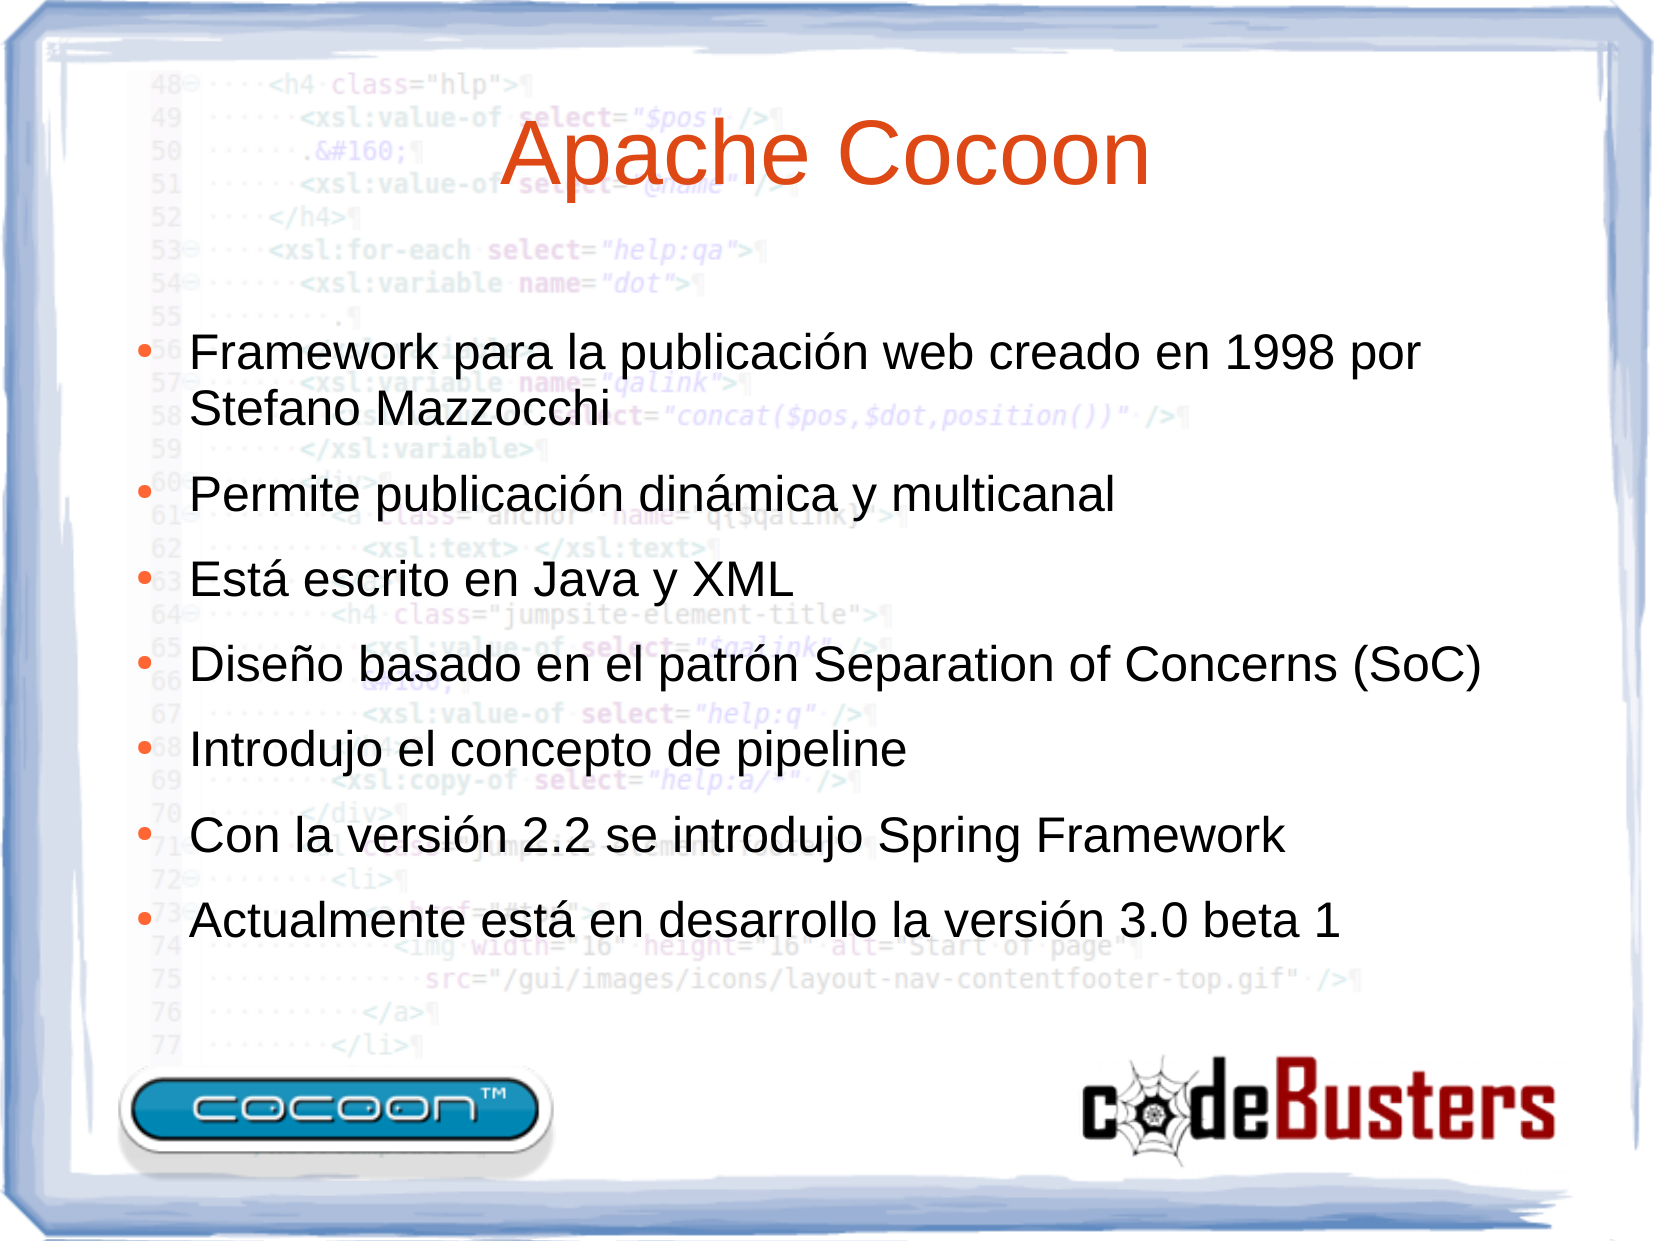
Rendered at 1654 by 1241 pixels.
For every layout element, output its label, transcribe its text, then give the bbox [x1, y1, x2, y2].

list Framework para la publicación web creado en 1998 por Stefano Mazzocchi Permite publicación dinámica y multicanal Está escrito en Java y XML Diseño basado en el patrón Separation of Concerns (SoC) Introdujo el concepto de pipeline Con la versión 2.2 se introdujo Spring Framework Actualmente está en desarrollo la versión 3.0 beta 1 [118, 324, 1571, 1045]
picture [0, 0, 1654, 1241]
title Apache Cocoon [82, 49, 1571, 257]
